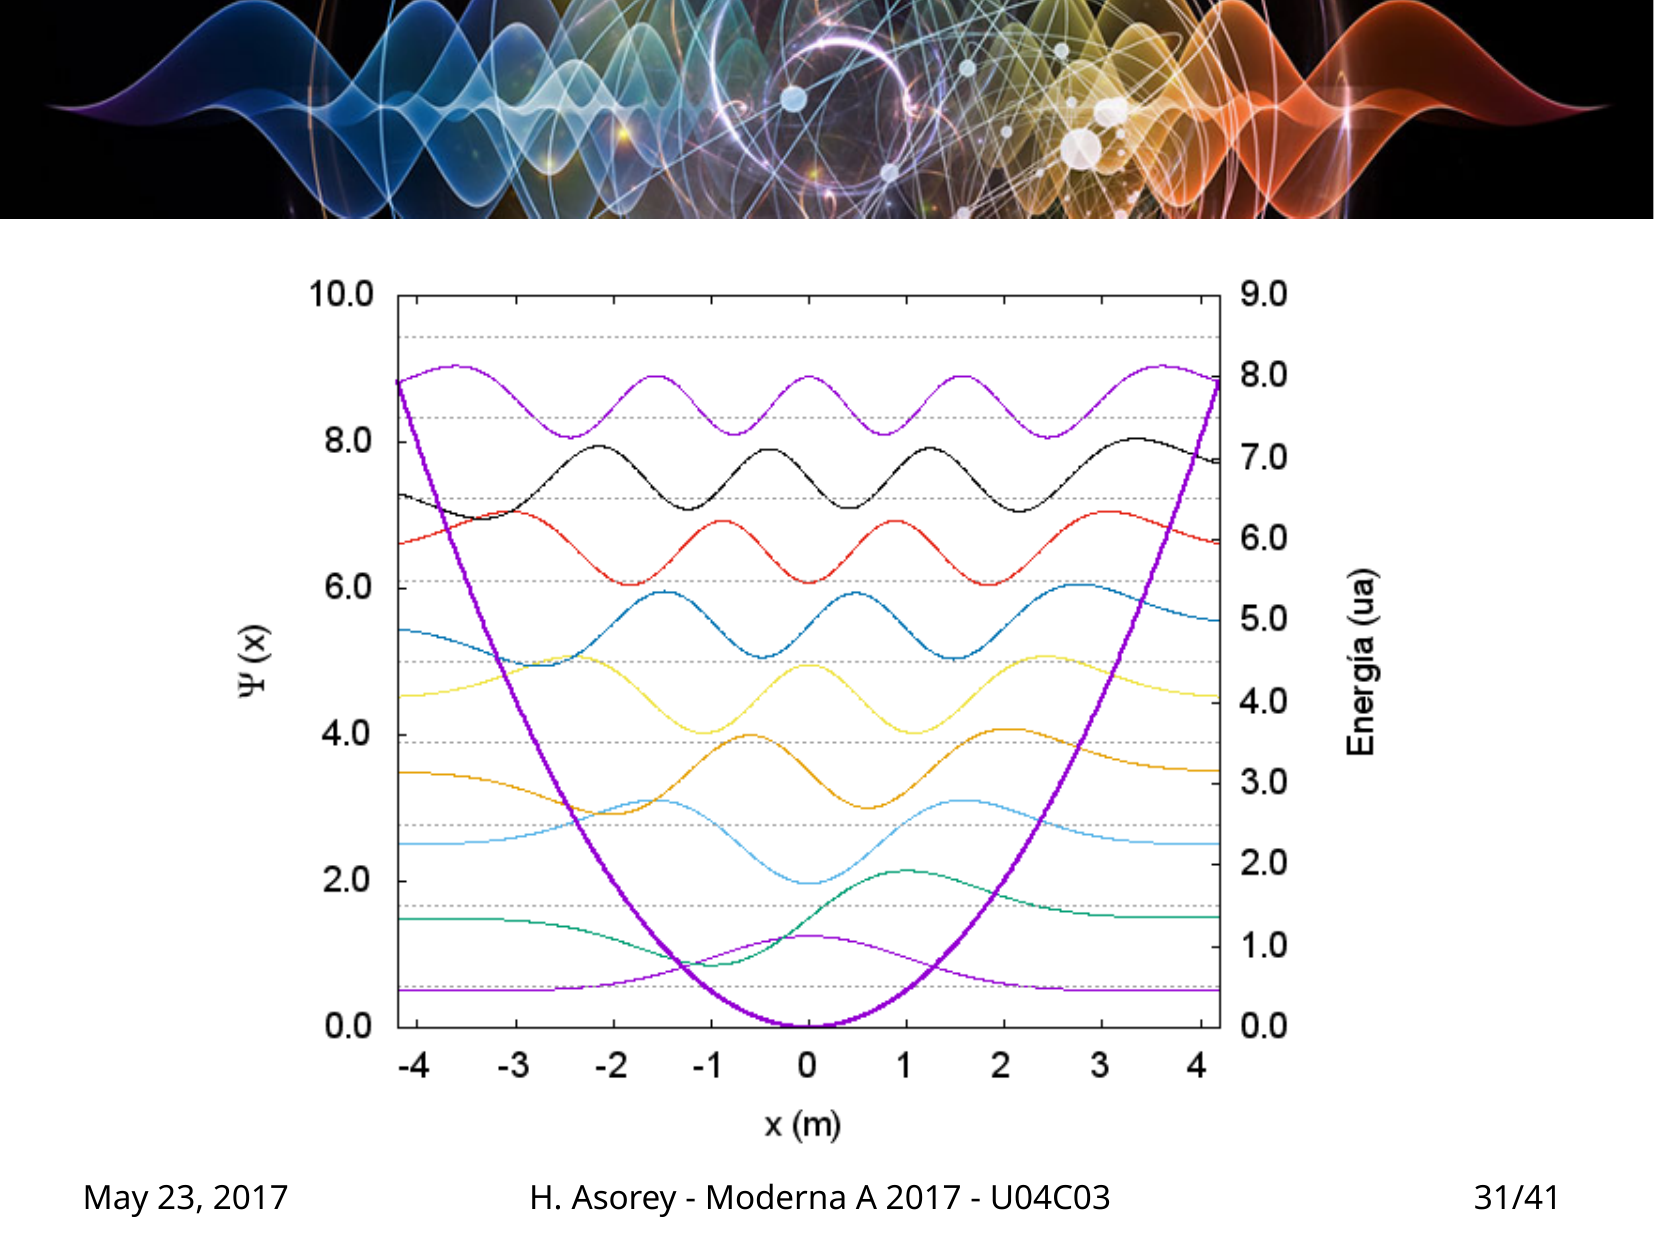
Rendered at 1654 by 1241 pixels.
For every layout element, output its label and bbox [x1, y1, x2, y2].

picture [225, 254, 1426, 1156]
picture [0, 0, 1654, 219]
